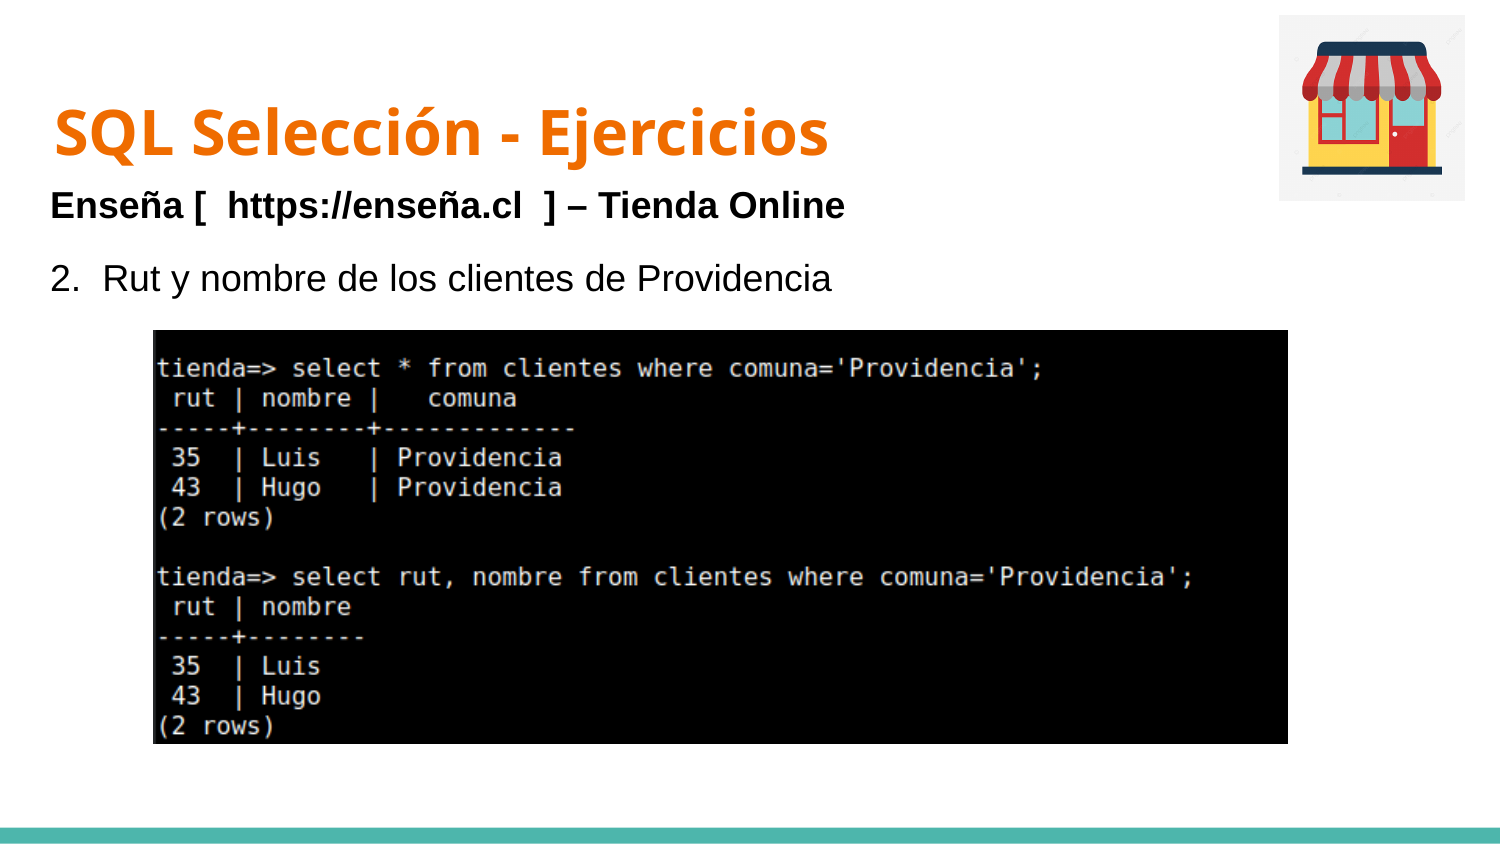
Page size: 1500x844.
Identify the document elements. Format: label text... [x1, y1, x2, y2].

text_box Enseña [ https://enseña.cl ] – Tienda Online [35, 177, 1323, 234]
picture [1279, 15, 1465, 201]
picture [153, 330, 1288, 744]
title SQL Selección - Ejercicios [39, 72, 1279, 177]
text_box 2. Rut y nombre de los clientes de Providencia [35, 250, 929, 308]
